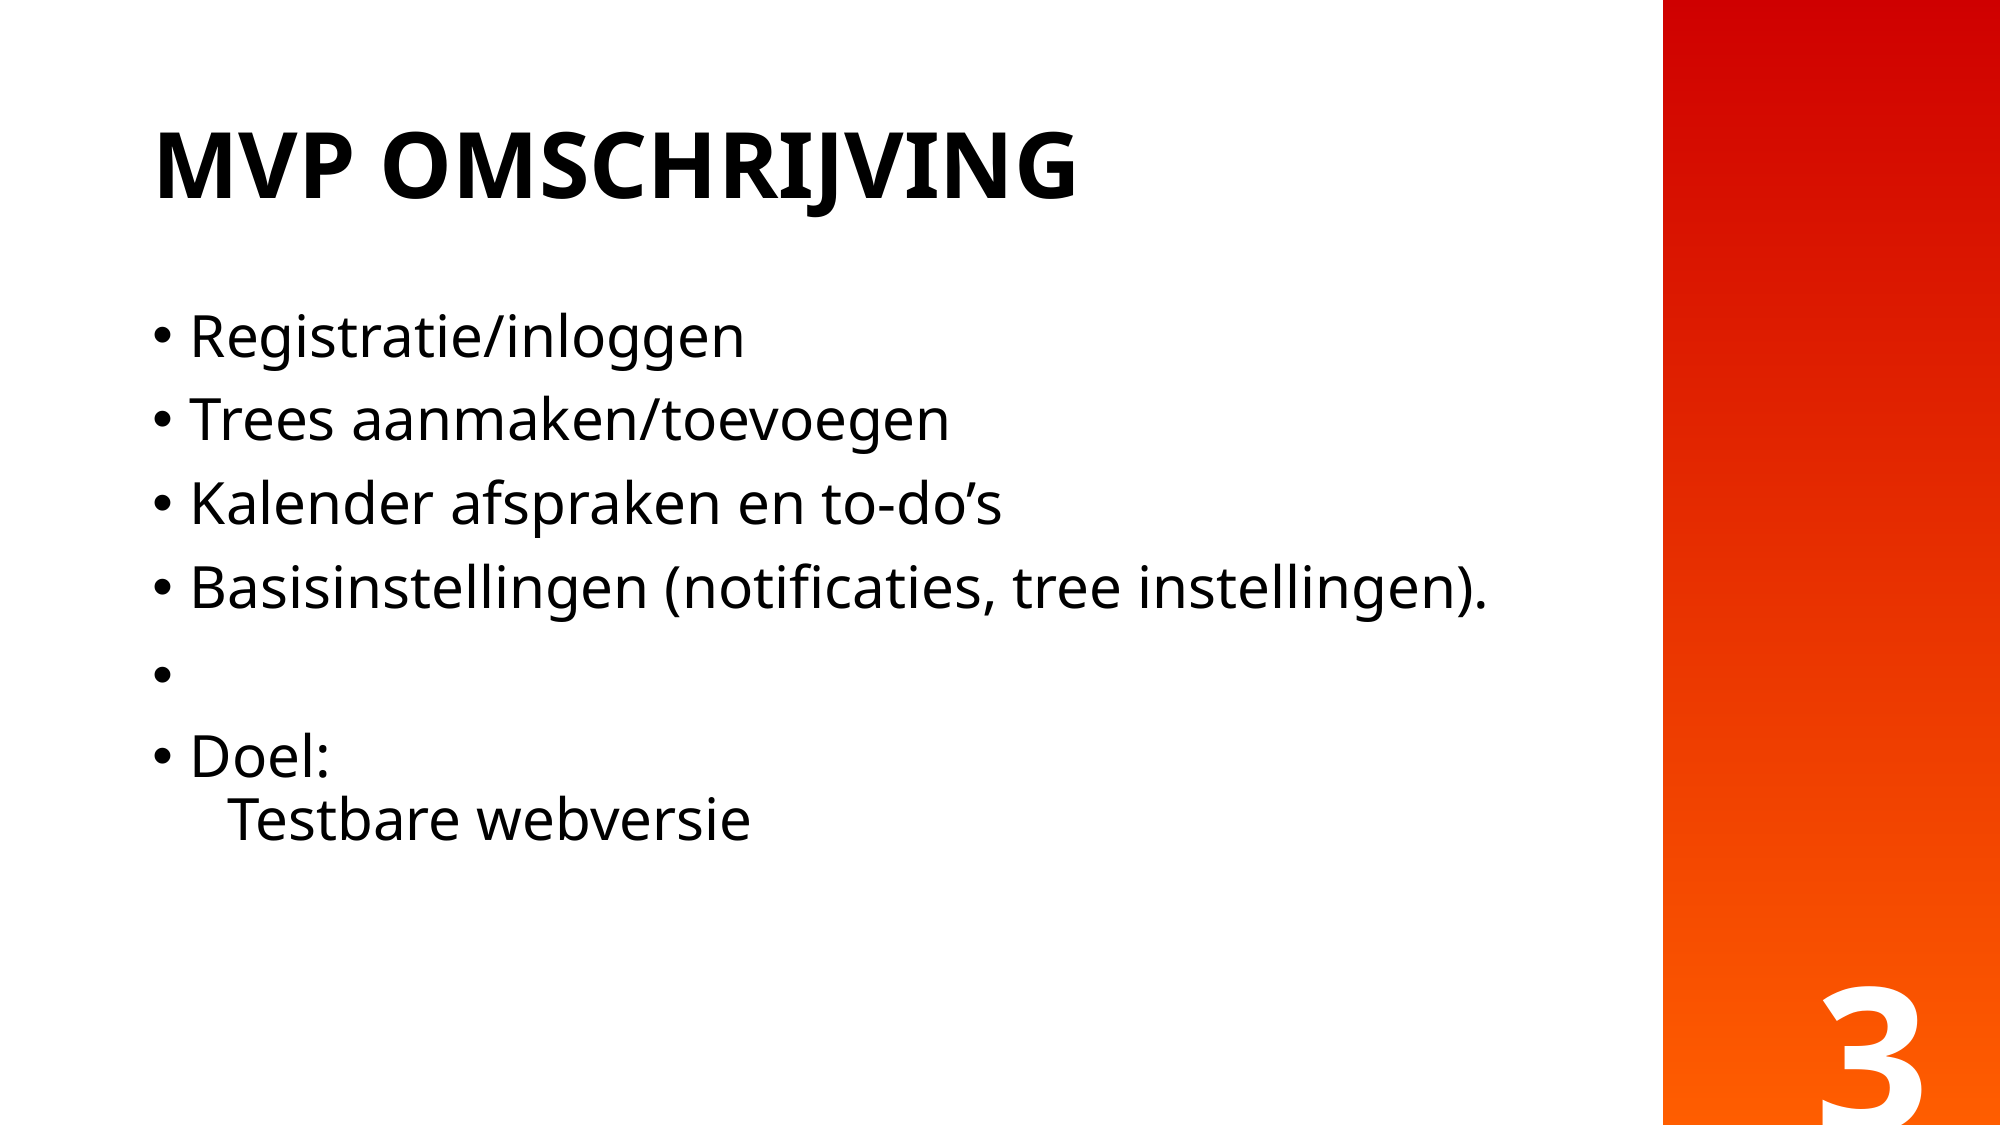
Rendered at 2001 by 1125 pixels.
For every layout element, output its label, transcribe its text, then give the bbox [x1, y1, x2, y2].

text_box 3 [1800, 914, 2000, 1125]
title MVP OMSCHRIJVING [137, 59, 1663, 278]
list Registratie/inloggen Trees aanmaken/toevoegen Kalender afspraken en to-do’s Basisinstellingen (notificaties, tree instellingen). Doel: Testbare webversie [137, 299, 1529, 1014]
text_box [1663, 0, 2000, 1125]
